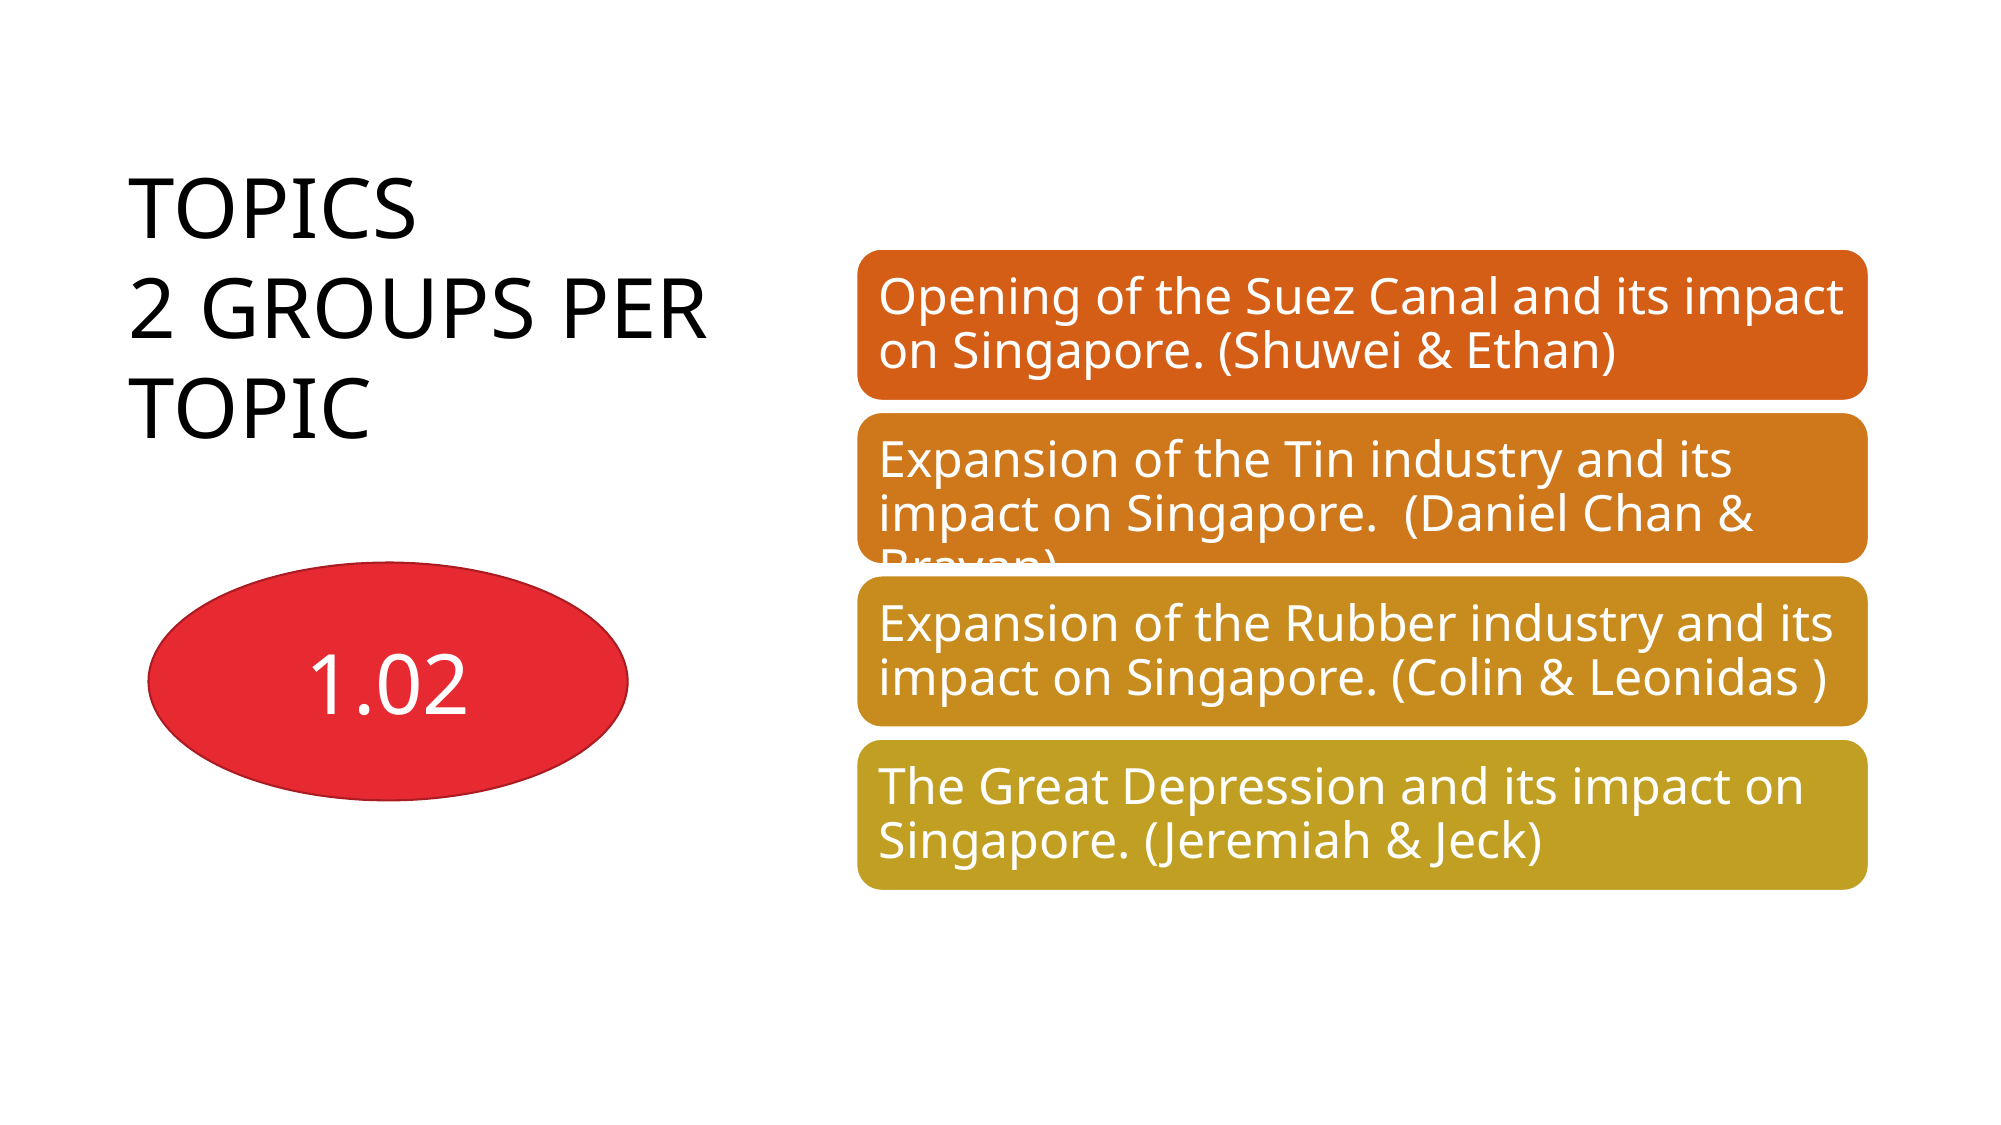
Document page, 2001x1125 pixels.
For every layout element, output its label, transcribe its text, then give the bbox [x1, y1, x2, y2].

text_box The Great Depression and its impact on Singapore. (Jeremiah & Jeck) [856, 738, 1869, 891]
text_box Expansion of the Tin industry and its impact on Singapore. (Daniel Chan & Brayan) [856, 412, 1869, 565]
text_box 1.02 [148, 562, 628, 801]
title Topics 2 groups per topic [114, 147, 757, 801]
text_box Opening of the Suez Canal and its impact on Singapore. (Shuwei & Ethan) [856, 248, 1869, 401]
text_box Expansion of the Rubber industry and its impact on Singapore. (Colin & Leonidas ) [856, 575, 1869, 728]
